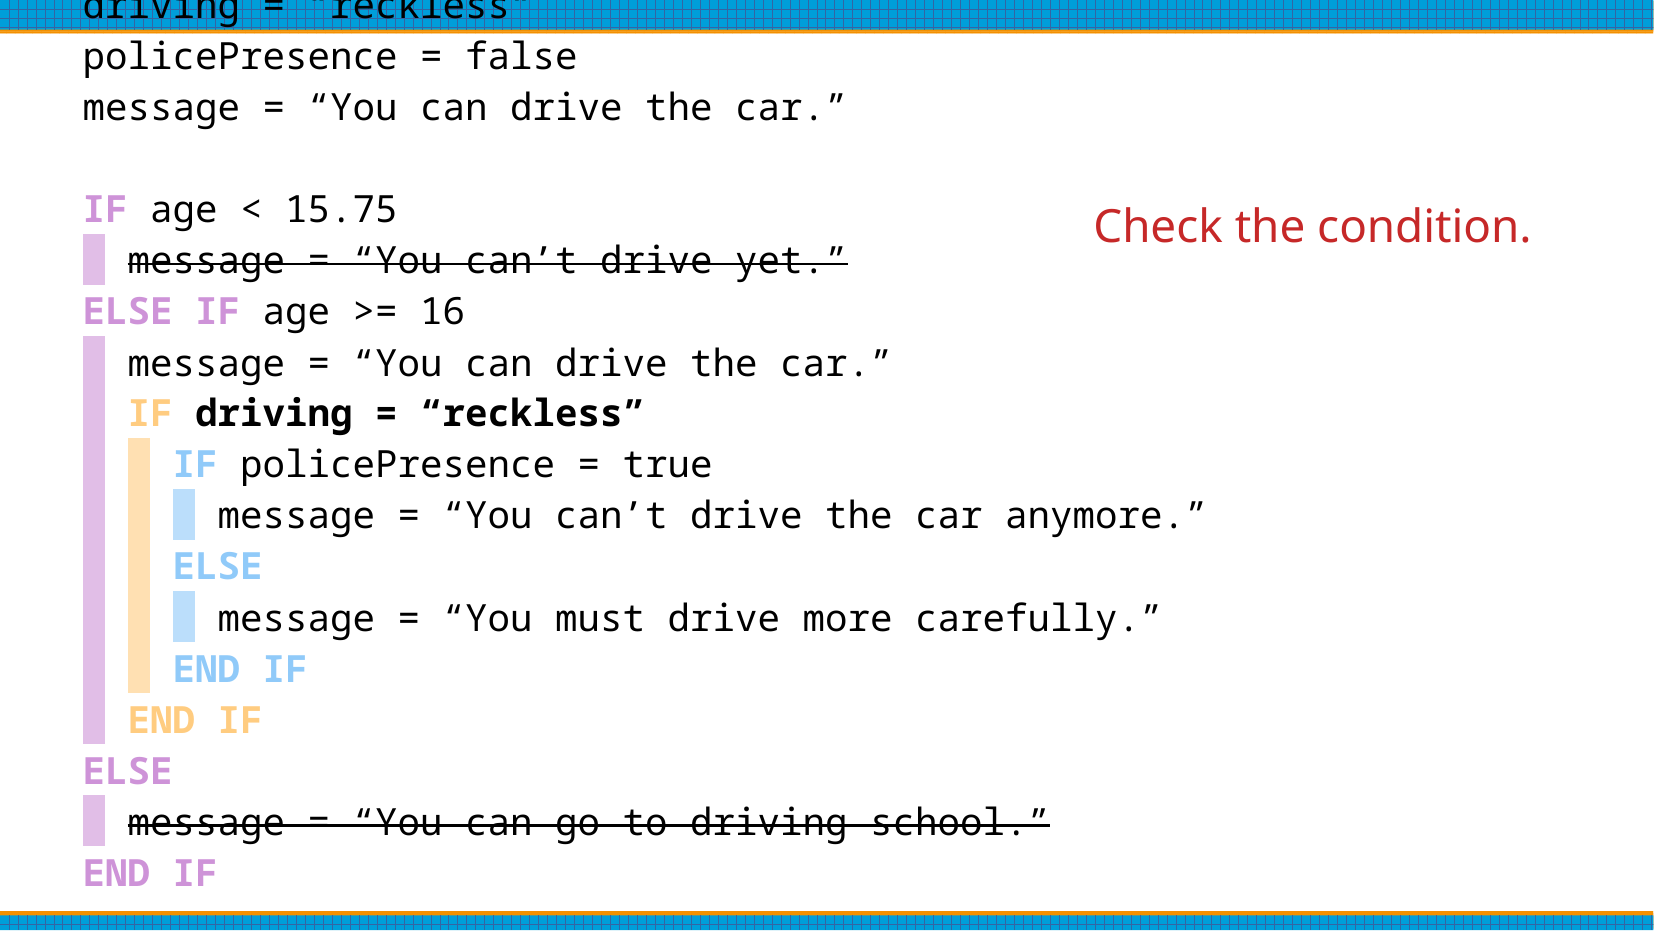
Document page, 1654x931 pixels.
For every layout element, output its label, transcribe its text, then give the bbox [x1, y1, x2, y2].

subtitle age = 16 driving = “reckless“ policePresence = false message = “You can drive the car.” IF age < 15.75 message = “You can’t drive yet.” ELSE IF age >= 16 message = “You can drive the car.” IF driving = “reckless” IF policePresence = true message = “You can’t drive the car anymore.” ELSE message = “You must drive more carefully.” END IF END IF ELSE message = “You can go to driving school.” END IF output message [82, 69, 1571, 858]
text_box Check the condition. [1087, 75, 1613, 376]
